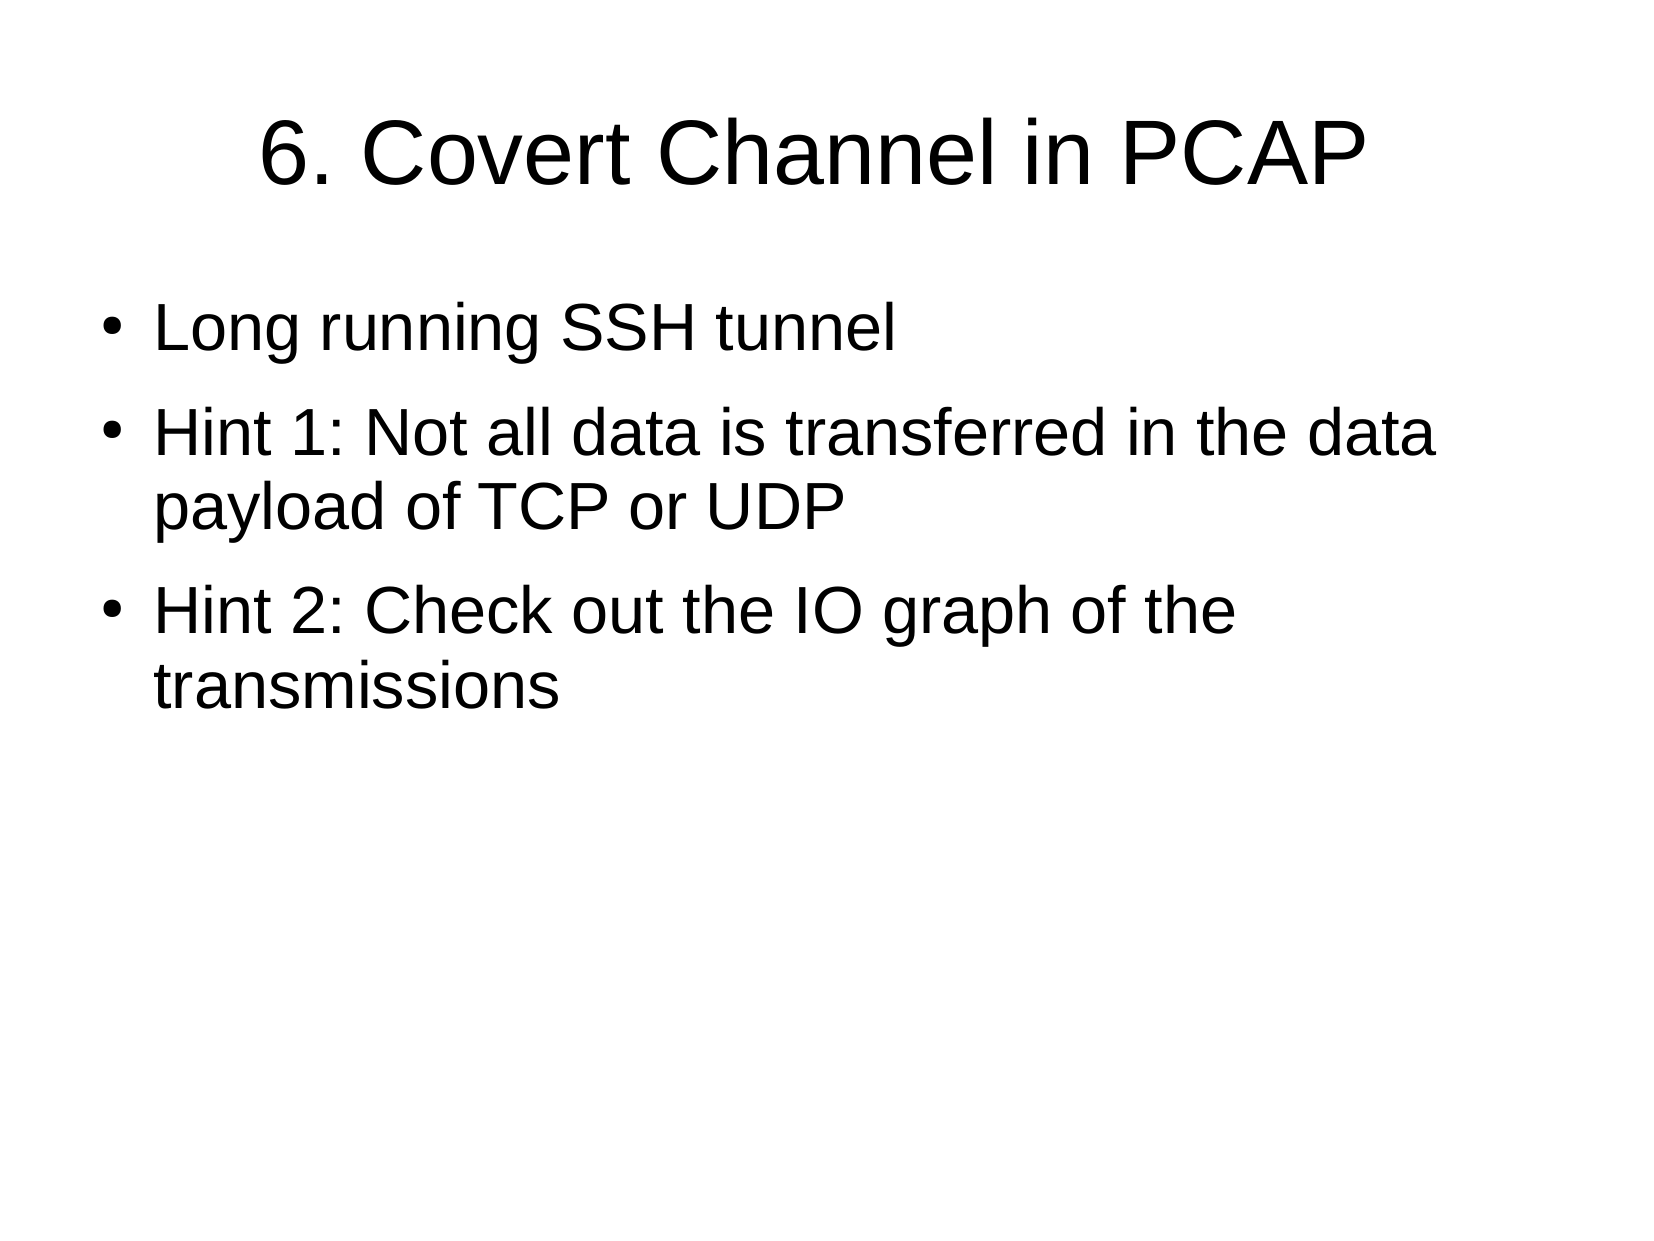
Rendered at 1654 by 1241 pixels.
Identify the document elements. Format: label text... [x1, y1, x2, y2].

list Long running SSH tunnel Hint 1: Not all data is transferred in the data payload of TCP or UDP Hint 2: Check out the IO graph of the transmissions [82, 290, 1571, 1010]
title 6. Covert Channel in PCAP [82, 49, 1571, 257]
